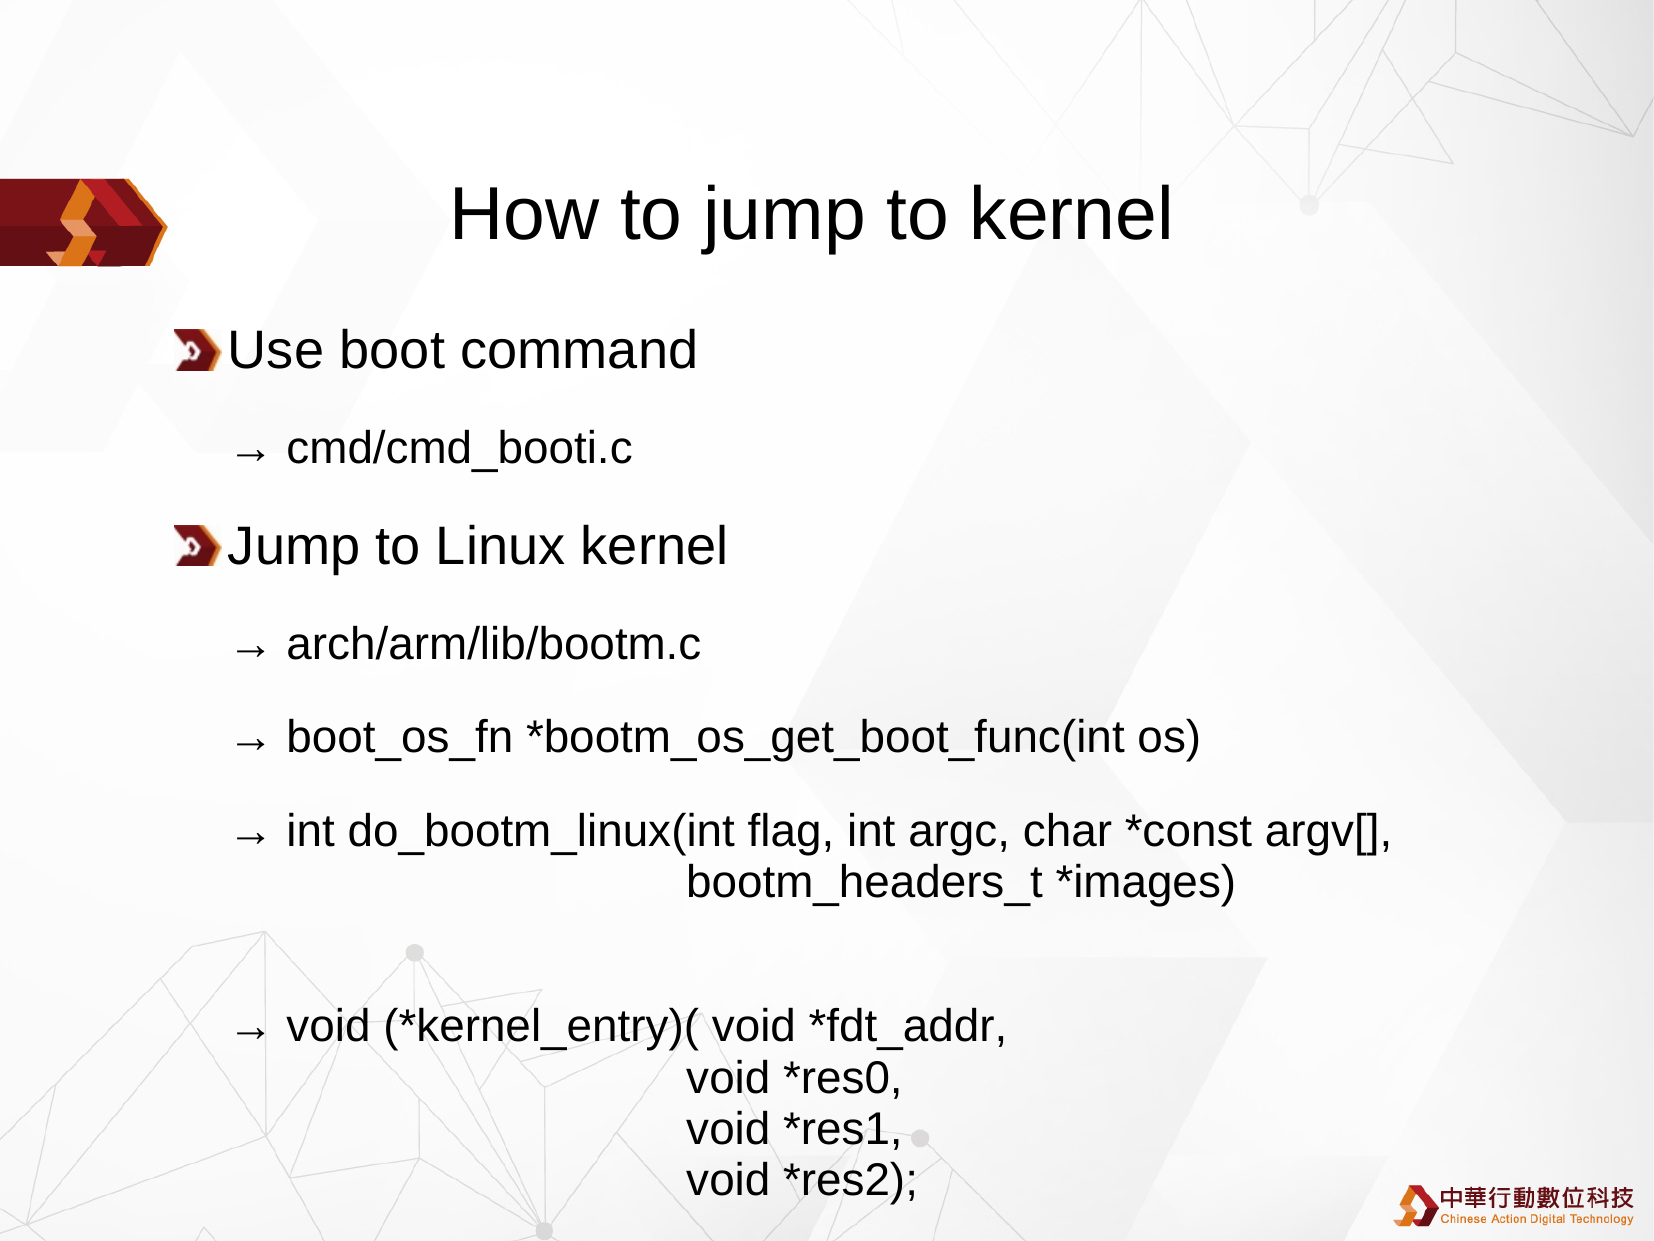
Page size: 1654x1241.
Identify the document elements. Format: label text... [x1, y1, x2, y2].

list Use boot command → cmd/cmd_booti.c Jump to Linux kernel → arch/arm/lib/bootm.c → boot_os_fn *bootm_os_get_boot_func(int os) → int do_bootm_linux(int flag, int argc, char *const argv[], bootm_headers_t *images) → void (*kernel_entry)( void *fdt_addr, void *res0, void *res1, void *res2); [118, 319, 1571, 1206]
picture [0, 0, 1654, 1241]
title How to jump to kernel [118, 129, 1506, 298]
